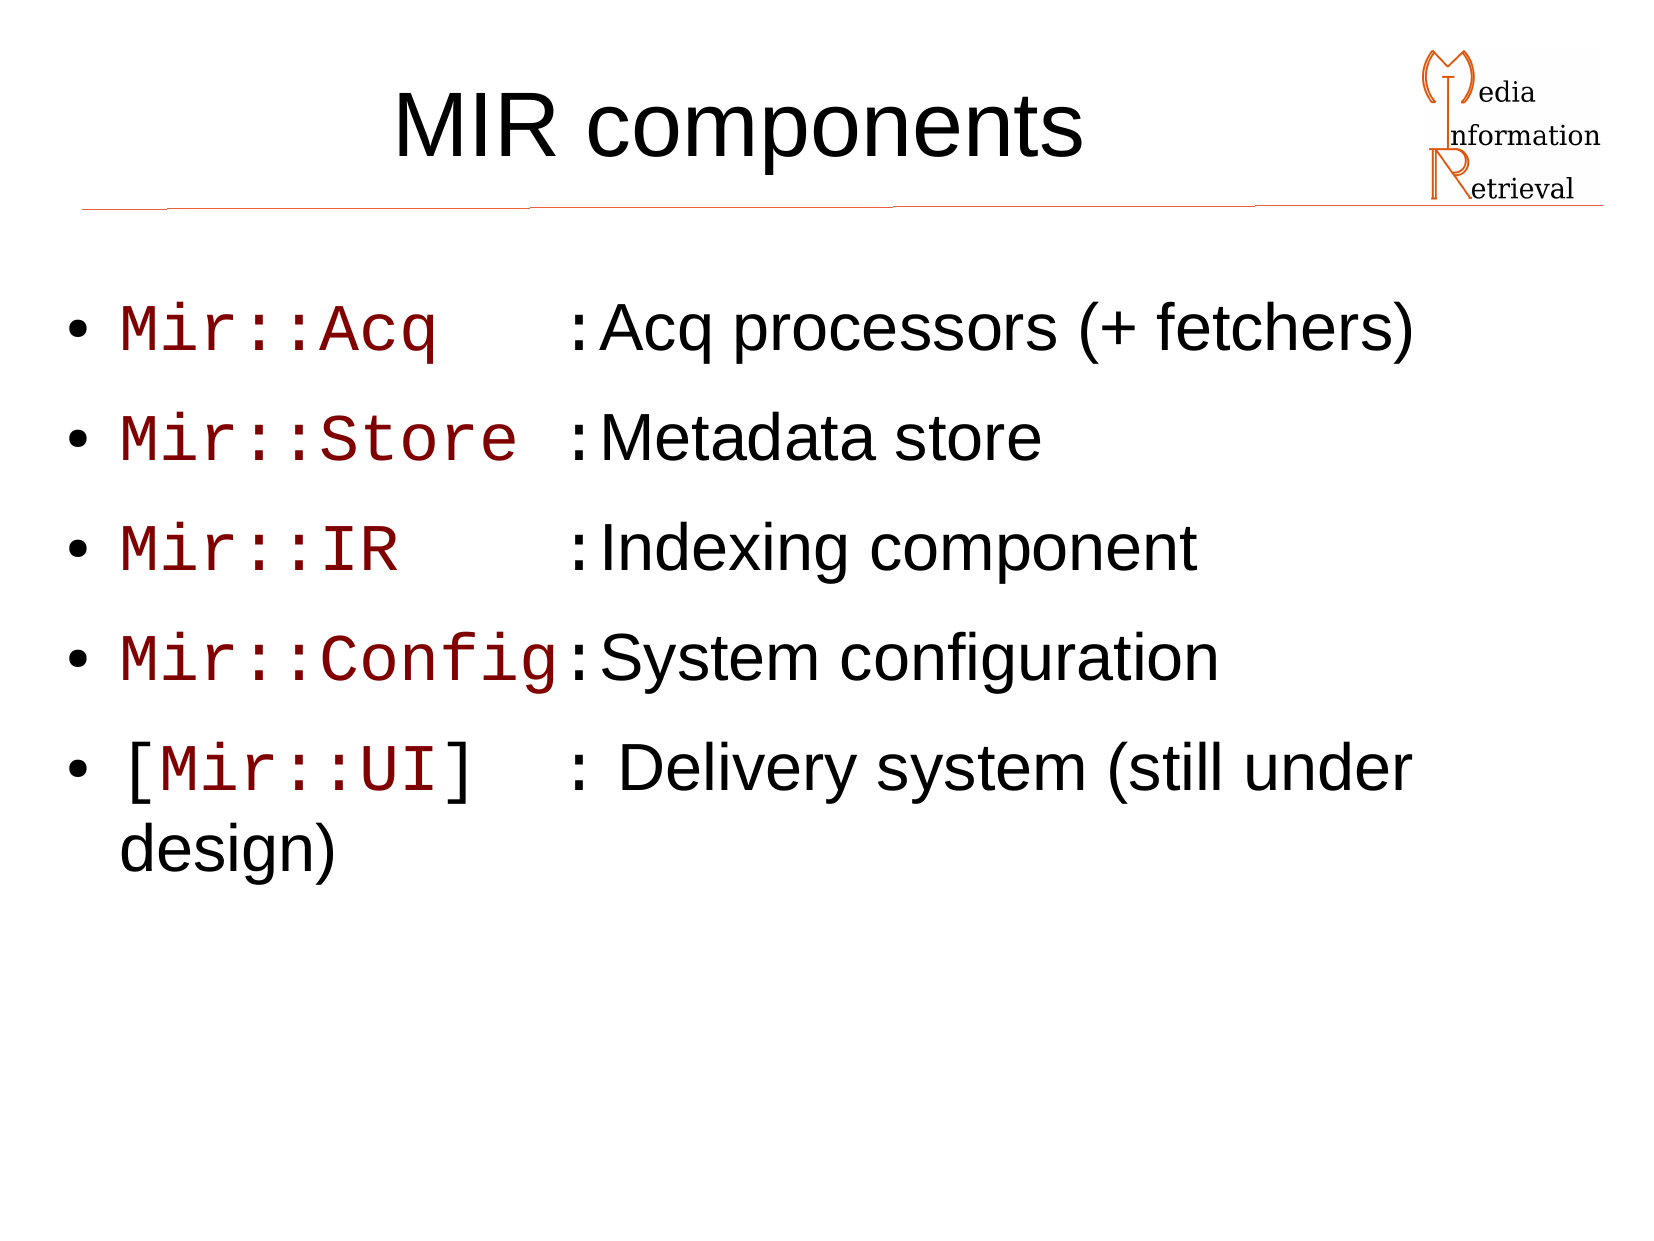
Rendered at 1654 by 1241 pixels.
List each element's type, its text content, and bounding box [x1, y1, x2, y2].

title MIR components [82, 45, 1397, 204]
picture [1422, 49, 1601, 205]
list Mir::Acq :Acq processors (+ fetchers) Mir::Store :Metadata store Mir::IR :Indexing component Mir::Config:System configuration [Mir::UI] : Delivery system (still under design) [48, 290, 1608, 1010]
